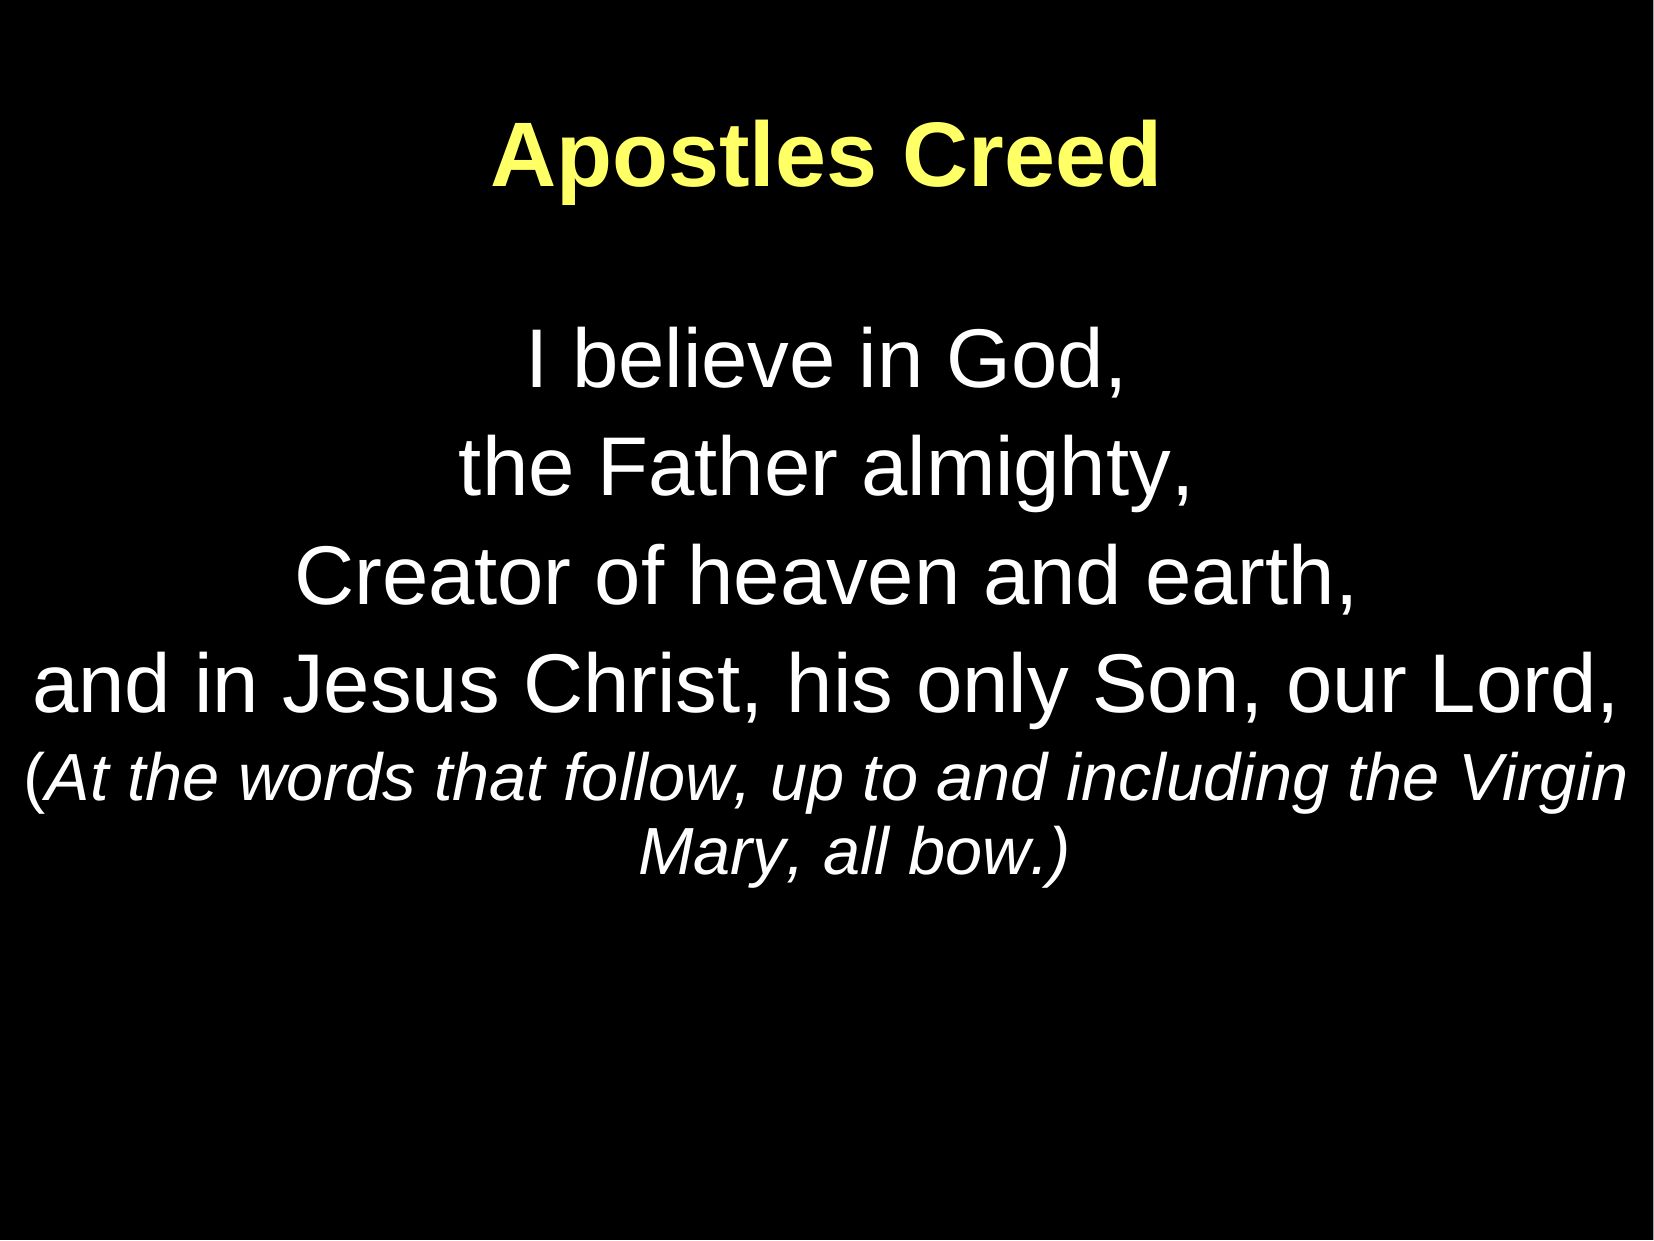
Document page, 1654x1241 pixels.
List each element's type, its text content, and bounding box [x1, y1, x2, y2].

title Apostles Creed [82, 49, 1571, 257]
list I believe in God, the Father almighty, Creator of heaven and earth, and in Jesus Christ, his only Son, our Lord, (At the words that follow, up to and including the Virgin Mary, all bow.) [0, 307, 1654, 1241]
